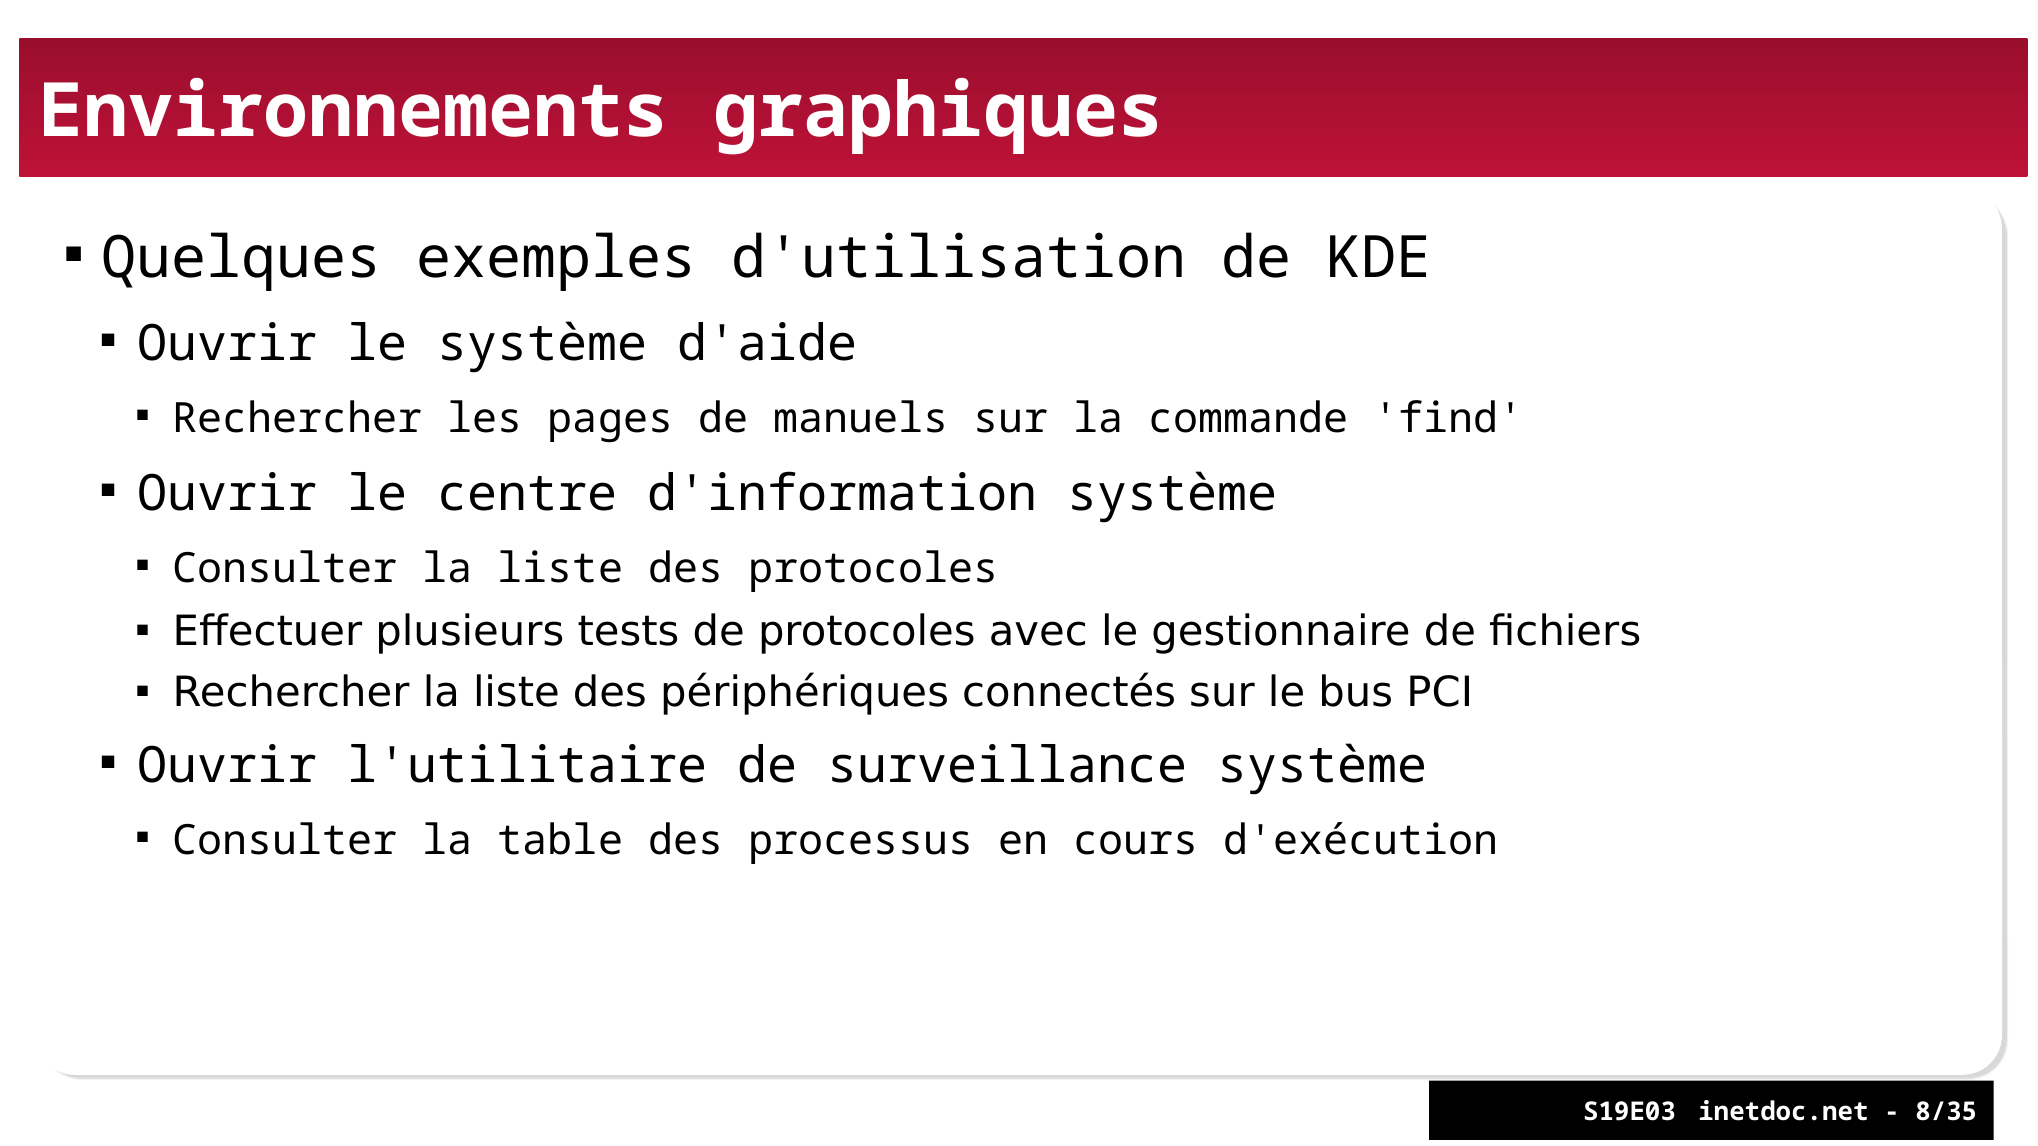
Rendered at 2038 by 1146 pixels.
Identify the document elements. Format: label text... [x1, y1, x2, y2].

text_box S19E03 inetdoc.net - <numéro>/35 [1429, 1080, 1994, 1140]
text_box Environnements graphiques [19, 38, 2028, 177]
text_box Quelques exemples d'utilisation de KDE Ouvrir le système d'aide Rechercher les pages de manuels sur la commande 'find' Ouvrir le centre d'information système Consulter la liste des protocoles Effectuer plusieurs tests de protocoles avec le gestionnaire de fichiers Rechercher la liste des périphériques connectés sur le bus PCI Ouvrir l'utilitaire de surveillance système Consulter la table des processus en cours d'exécution [35, 188, 2003, 1075]
